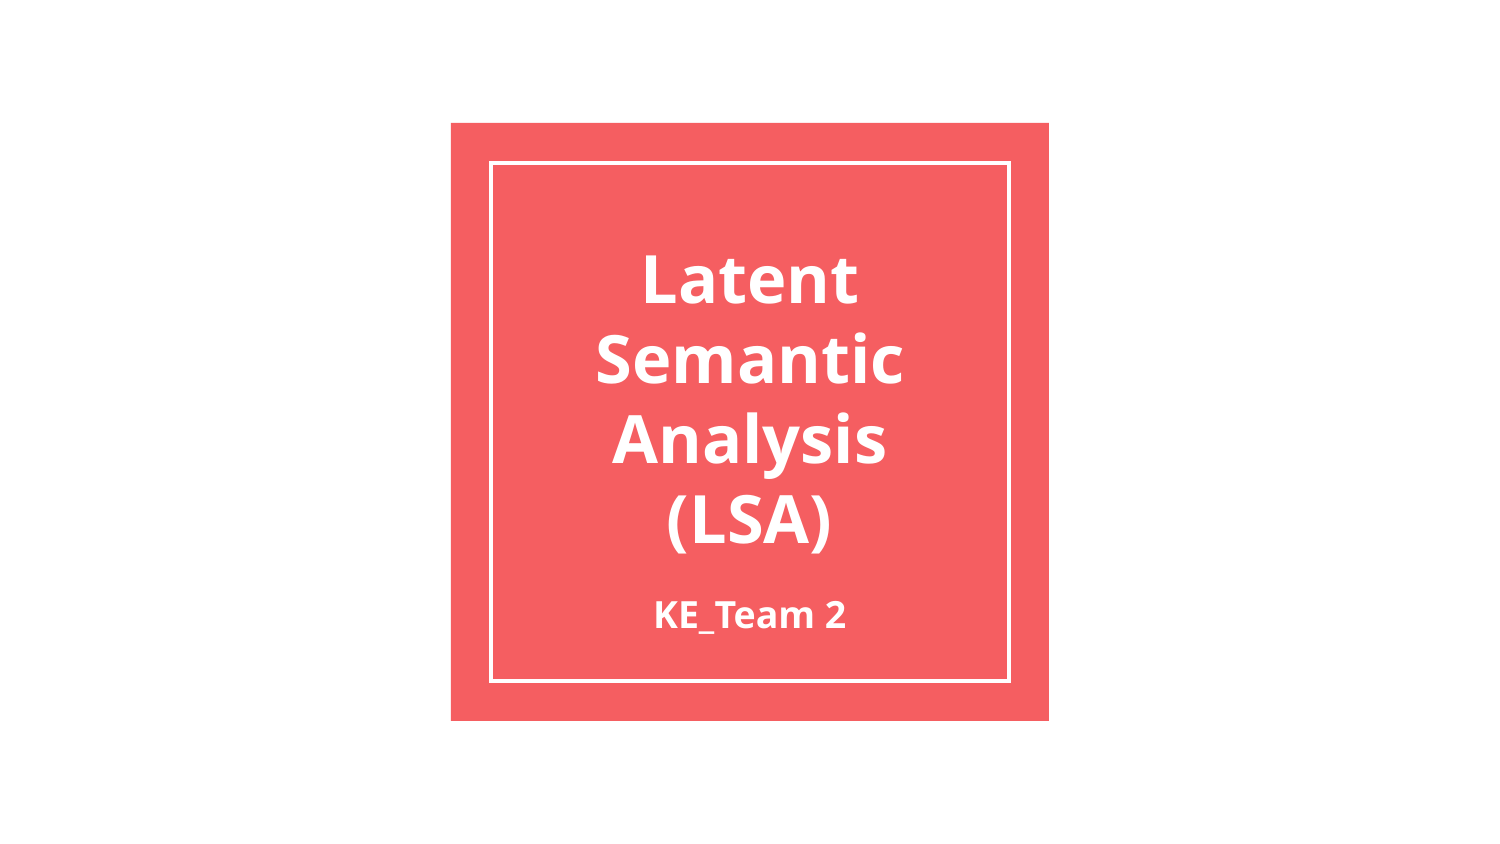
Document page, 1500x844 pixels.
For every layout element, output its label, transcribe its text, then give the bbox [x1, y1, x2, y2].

subtitle KE_Team 2 [507, 535, 993, 651]
title Latent Semantic Analysis (LSA) [507, 266, 993, 527]
